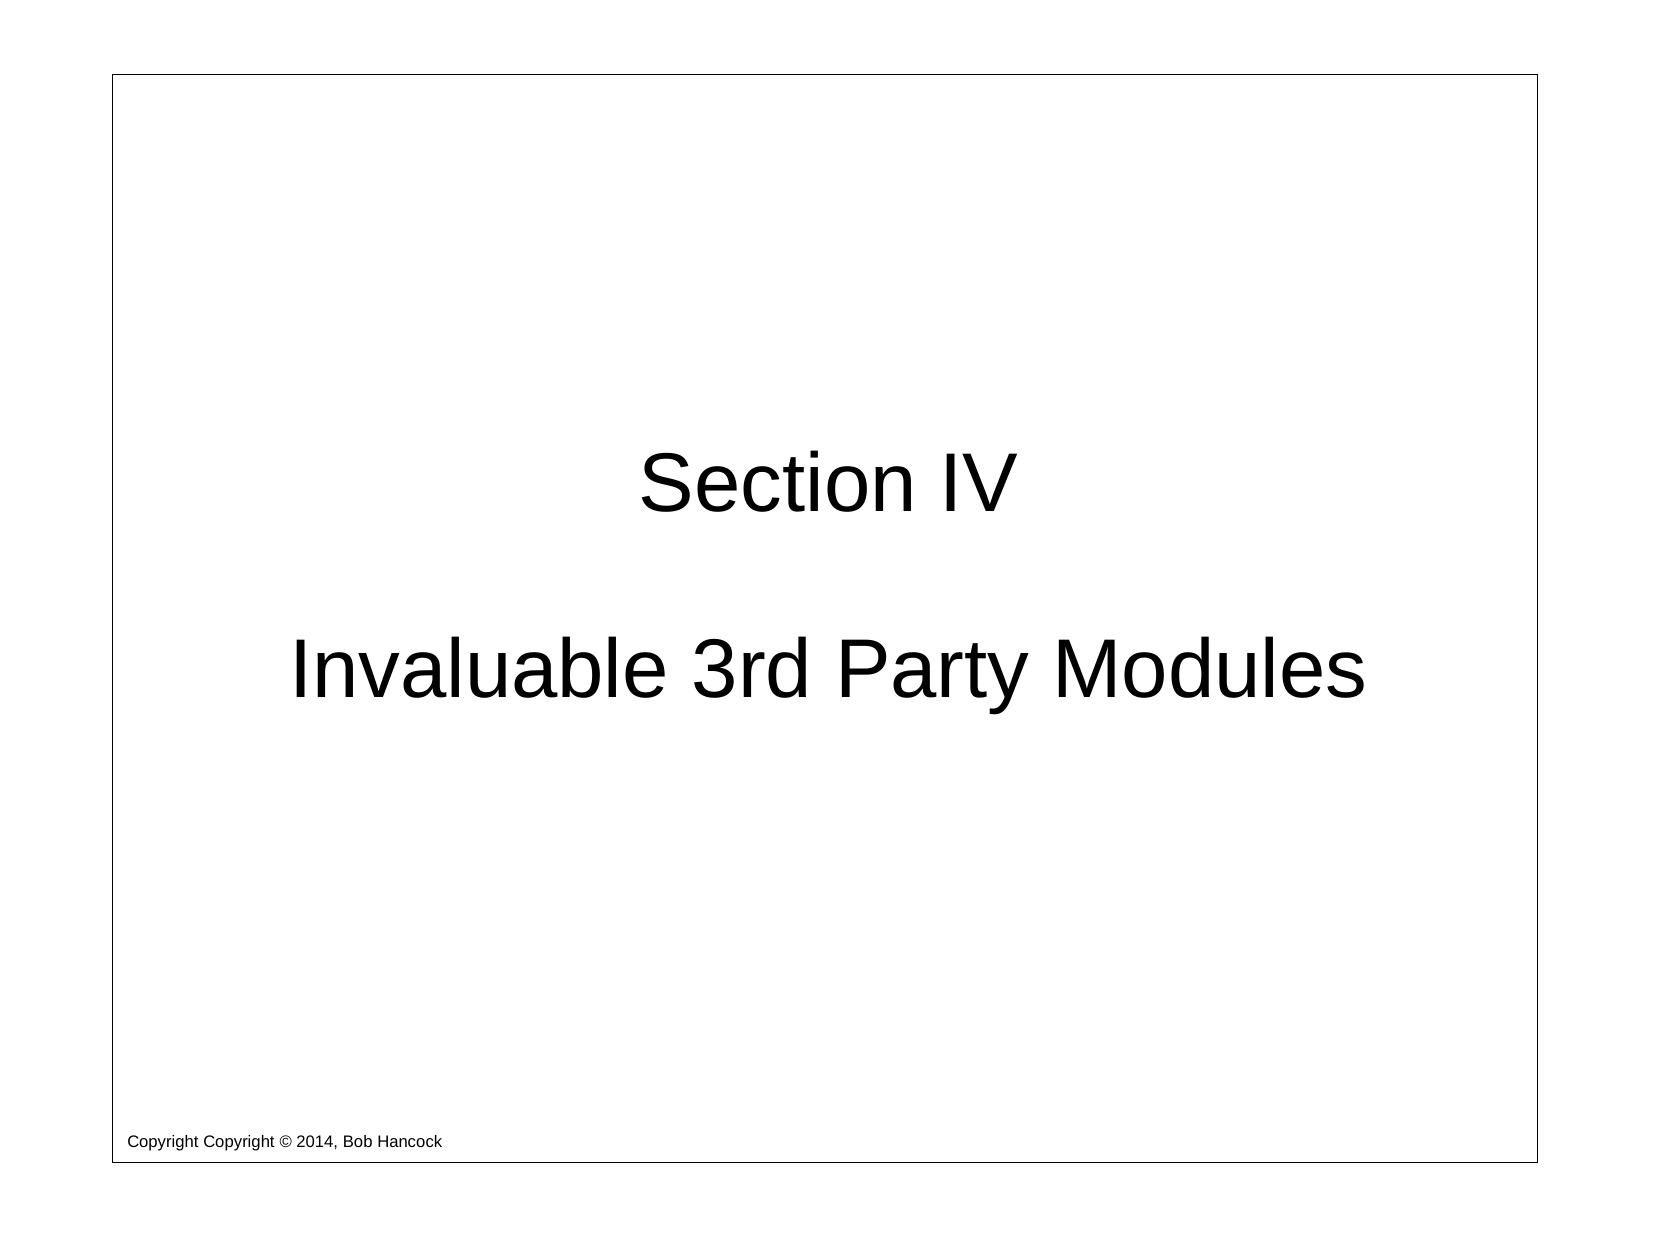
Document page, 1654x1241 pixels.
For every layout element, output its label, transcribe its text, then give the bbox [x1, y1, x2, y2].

text_box Copyright Copyright © 2014, Bob Hancock [112, 1125, 457, 1159]
subtitle Section IV Invaluable 3rd Party Modules [251, 164, 1407, 1099]
